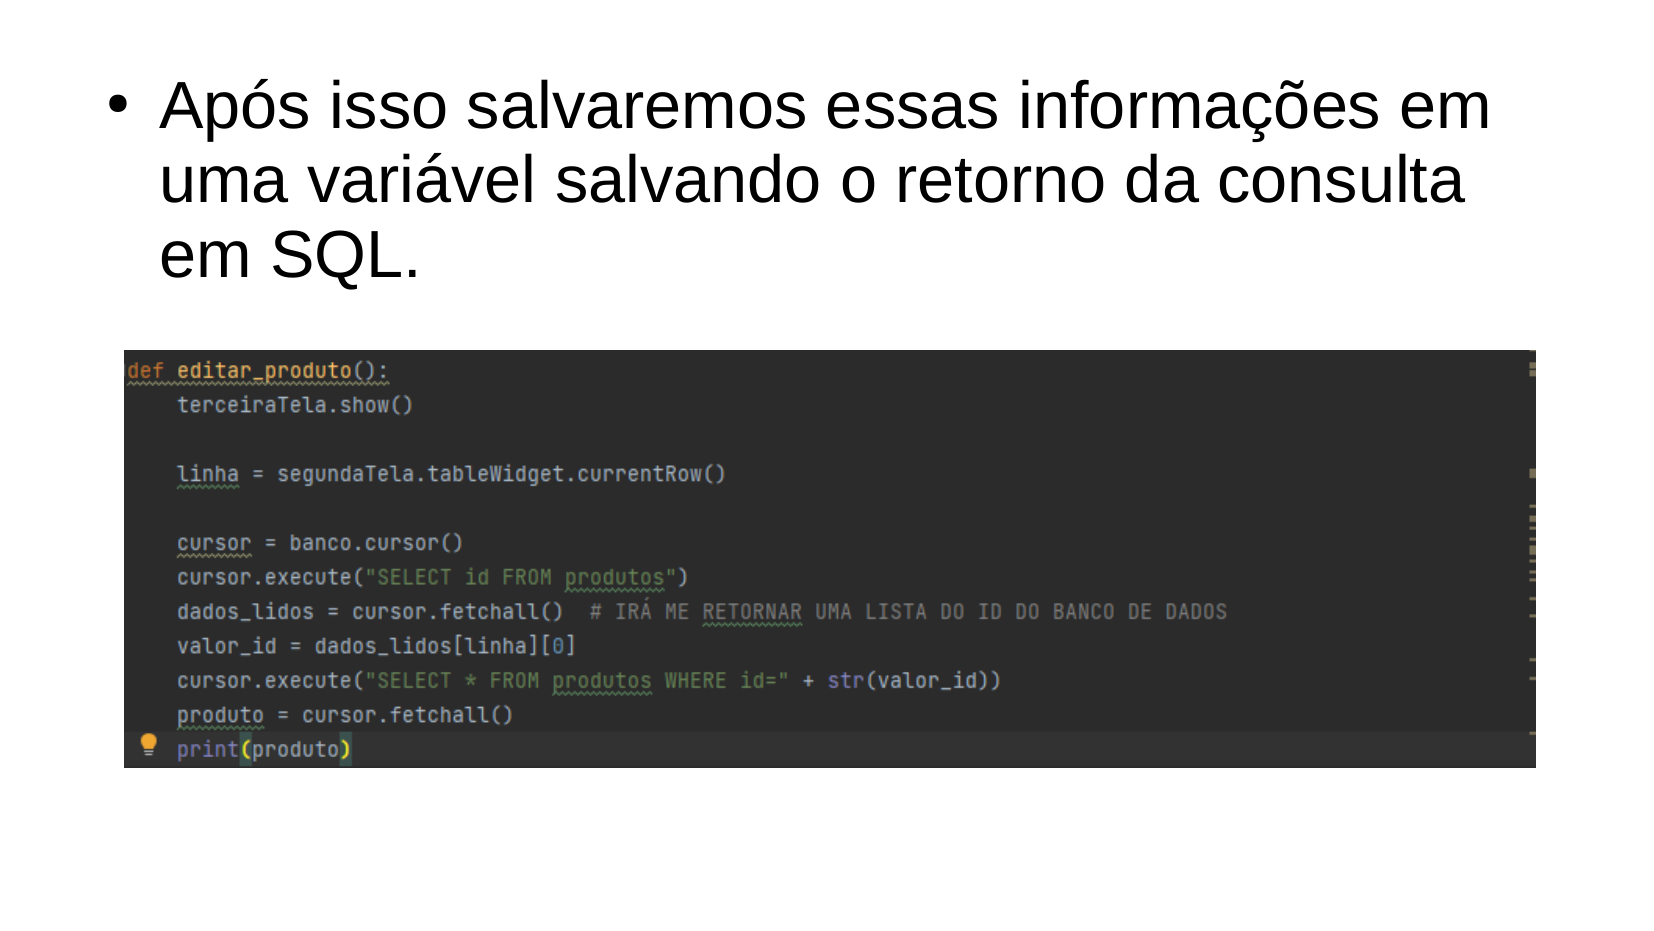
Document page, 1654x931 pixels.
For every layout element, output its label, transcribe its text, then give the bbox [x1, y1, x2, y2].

list Após isso salvaremos essas informações em uma variável salvando o retorno da consulta em SQL. [88, 67, 1577, 325]
picture [124, 350, 1536, 768]
